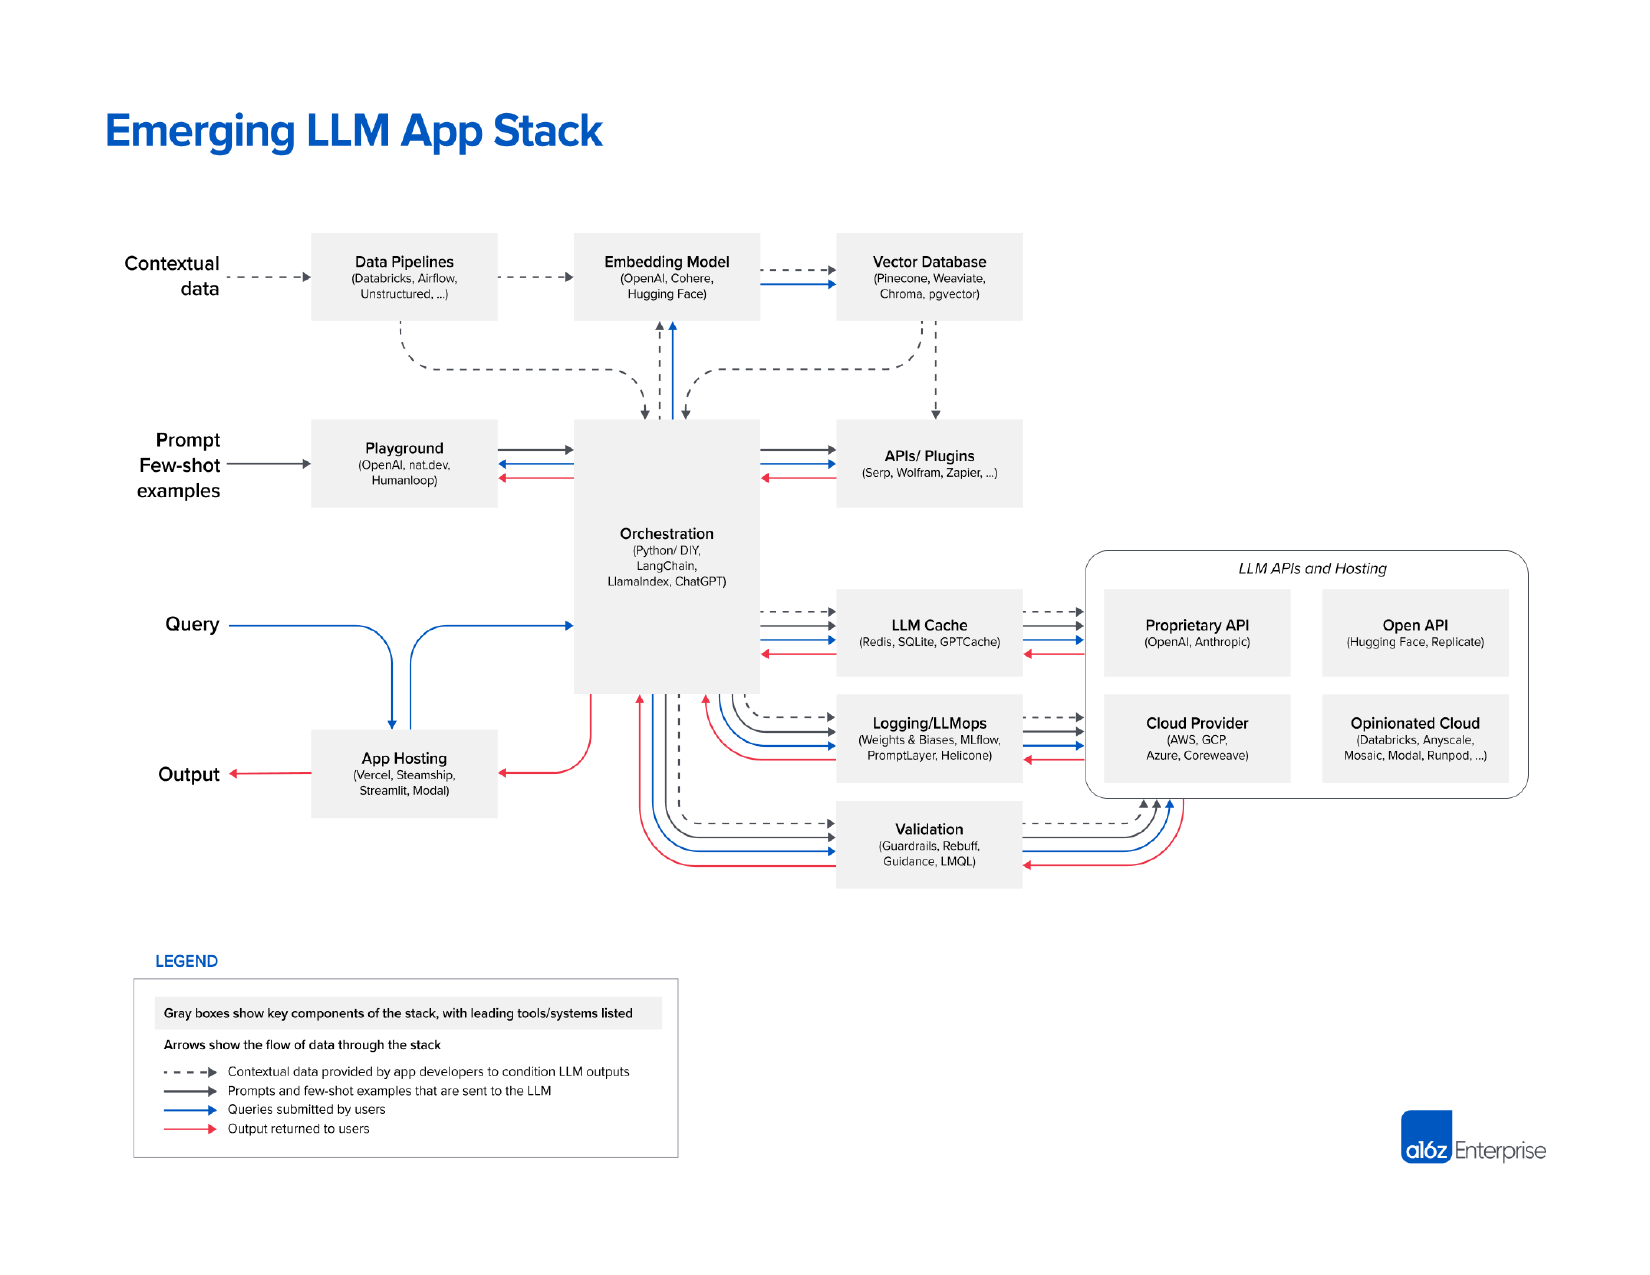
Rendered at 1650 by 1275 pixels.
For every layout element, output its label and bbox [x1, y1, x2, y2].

picture [58, 65, 1592, 1210]
